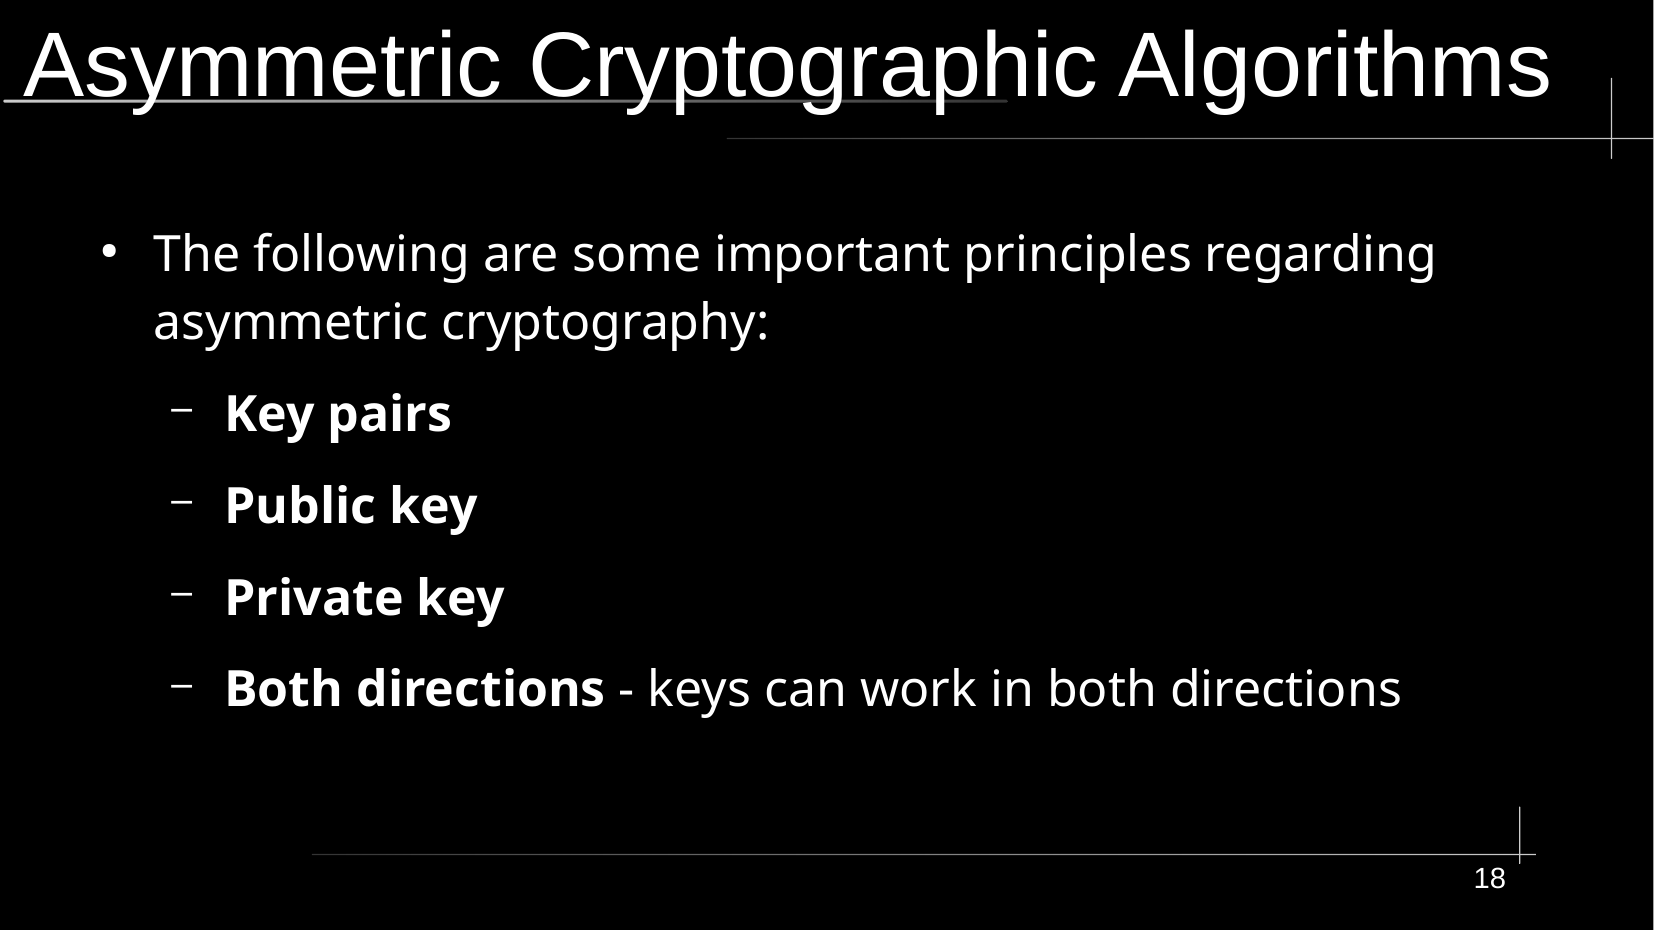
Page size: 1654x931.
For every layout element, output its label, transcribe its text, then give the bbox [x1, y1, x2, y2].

title Asymmetric Cryptographic Algorithms [23, 11, 1589, 119]
list The following are some important principles regarding asymmetric cryptography: Key pairs Public key Private key Both directions - keys can work in both directions [82, 217, 1592, 811]
